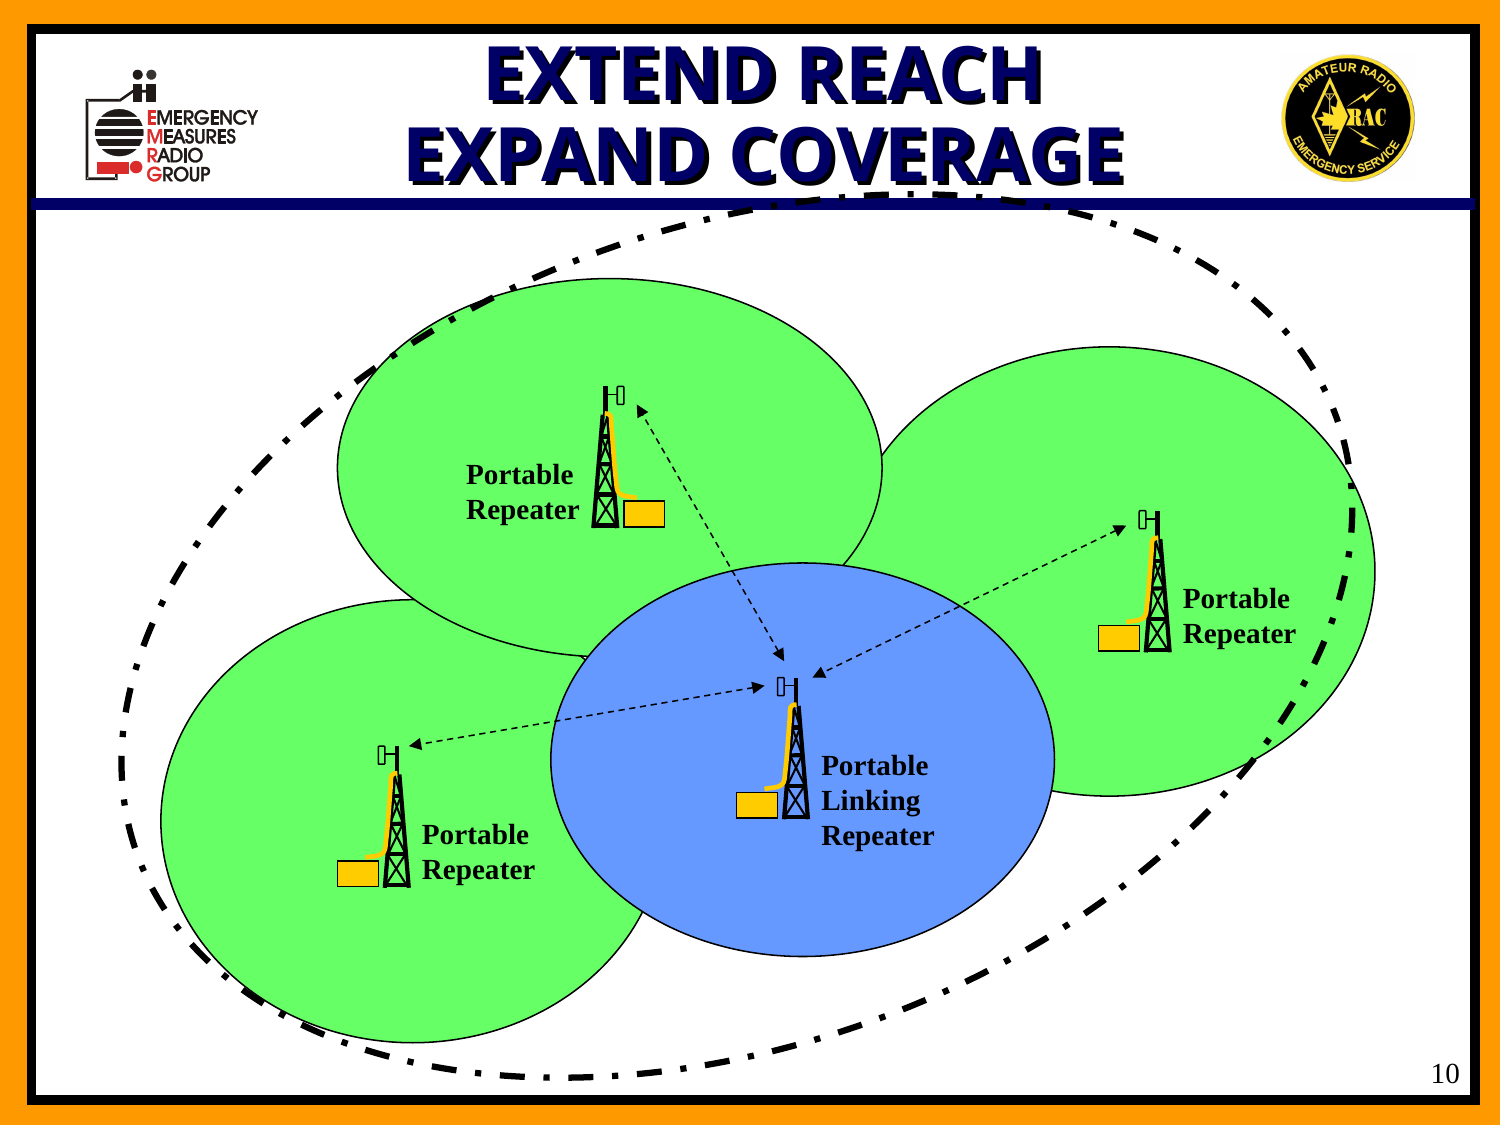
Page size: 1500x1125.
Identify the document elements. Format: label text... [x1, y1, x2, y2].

text_box Portable Linking Repeater [806, 738, 950, 860]
text_box Portable Repeater [407, 807, 551, 893]
text_box [160, 278, 1375, 1043]
text_box EXTEND REACH EXPAND COVERAGE [236, 28, 1291, 206]
text_box Portable Repeater [1168, 572, 1312, 658]
picture [1291, 54, 1415, 182]
text_box Portable Repeater [451, 447, 595, 534]
